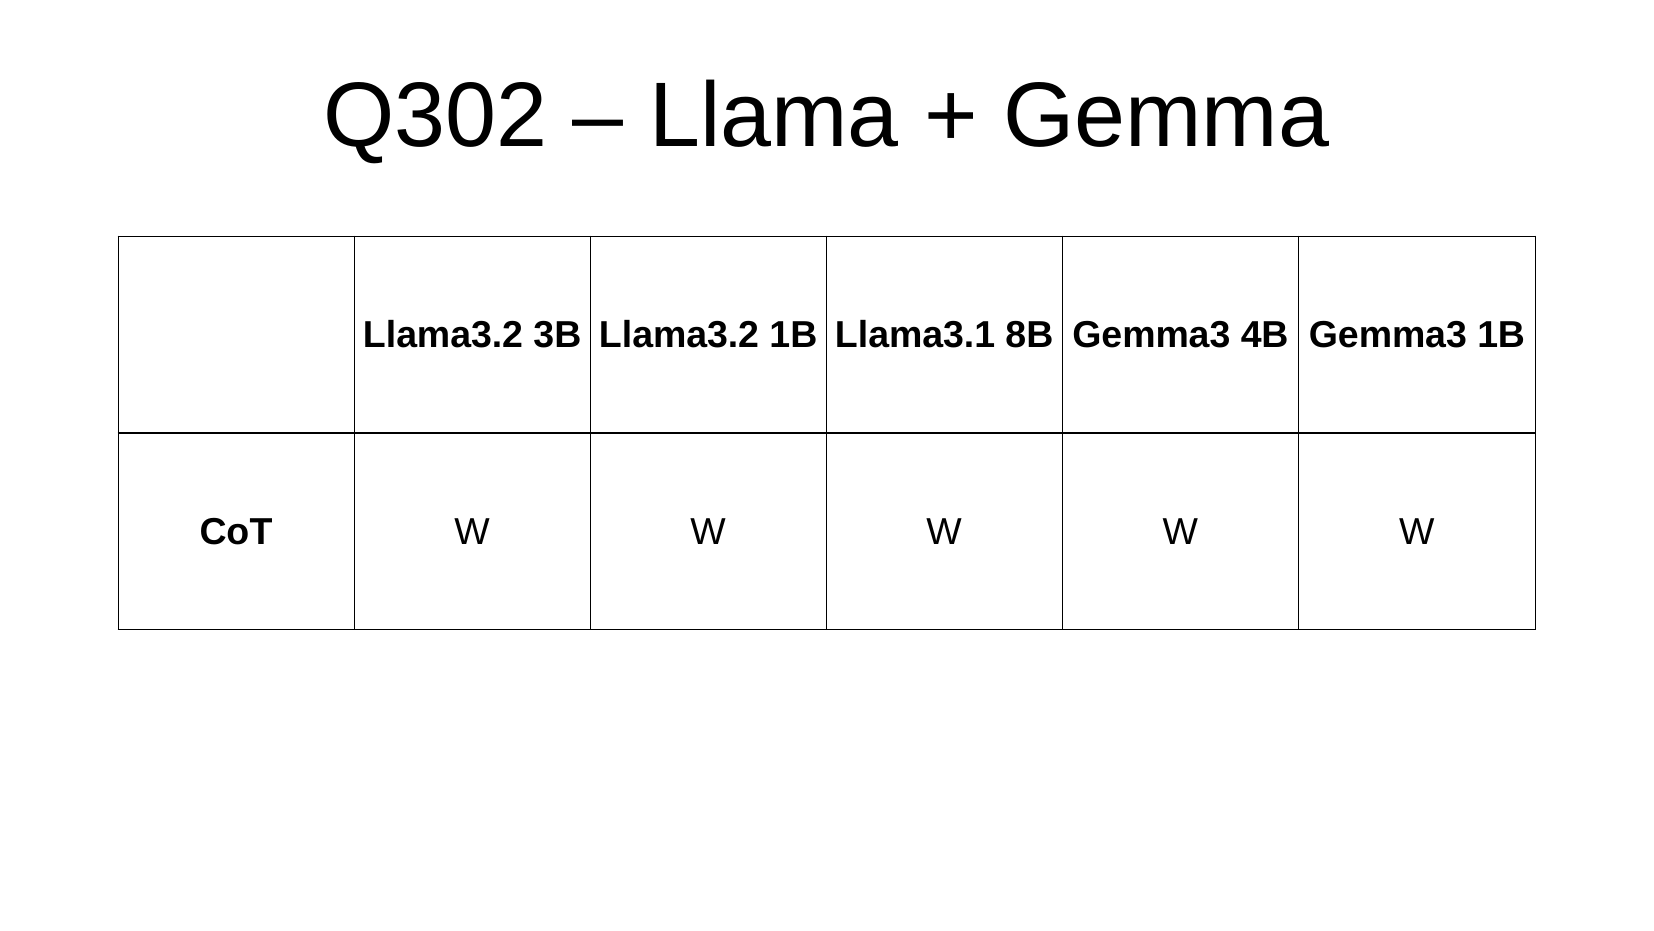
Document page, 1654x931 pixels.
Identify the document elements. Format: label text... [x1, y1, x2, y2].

table_header Llama3.2 1B [591, 237, 826, 432]
table_header Llama3.1 8B [827, 237, 1062, 432]
table_cell W [1063, 434, 1298, 629]
table_cell W [591, 434, 826, 629]
table_cell W [355, 434, 590, 629]
table_cell W [1299, 434, 1535, 629]
table_header Gemma3 1B [1299, 237, 1535, 432]
table_cell W [827, 434, 1062, 629]
table_header Gemma3 4B [1063, 237, 1298, 432]
table_header Llama3.2 3B [355, 237, 590, 432]
table_cell CoT [119, 434, 354, 629]
title Q302 – Llama + Gemma [82, 37, 1571, 193]
table_header [119, 237, 354, 432]
